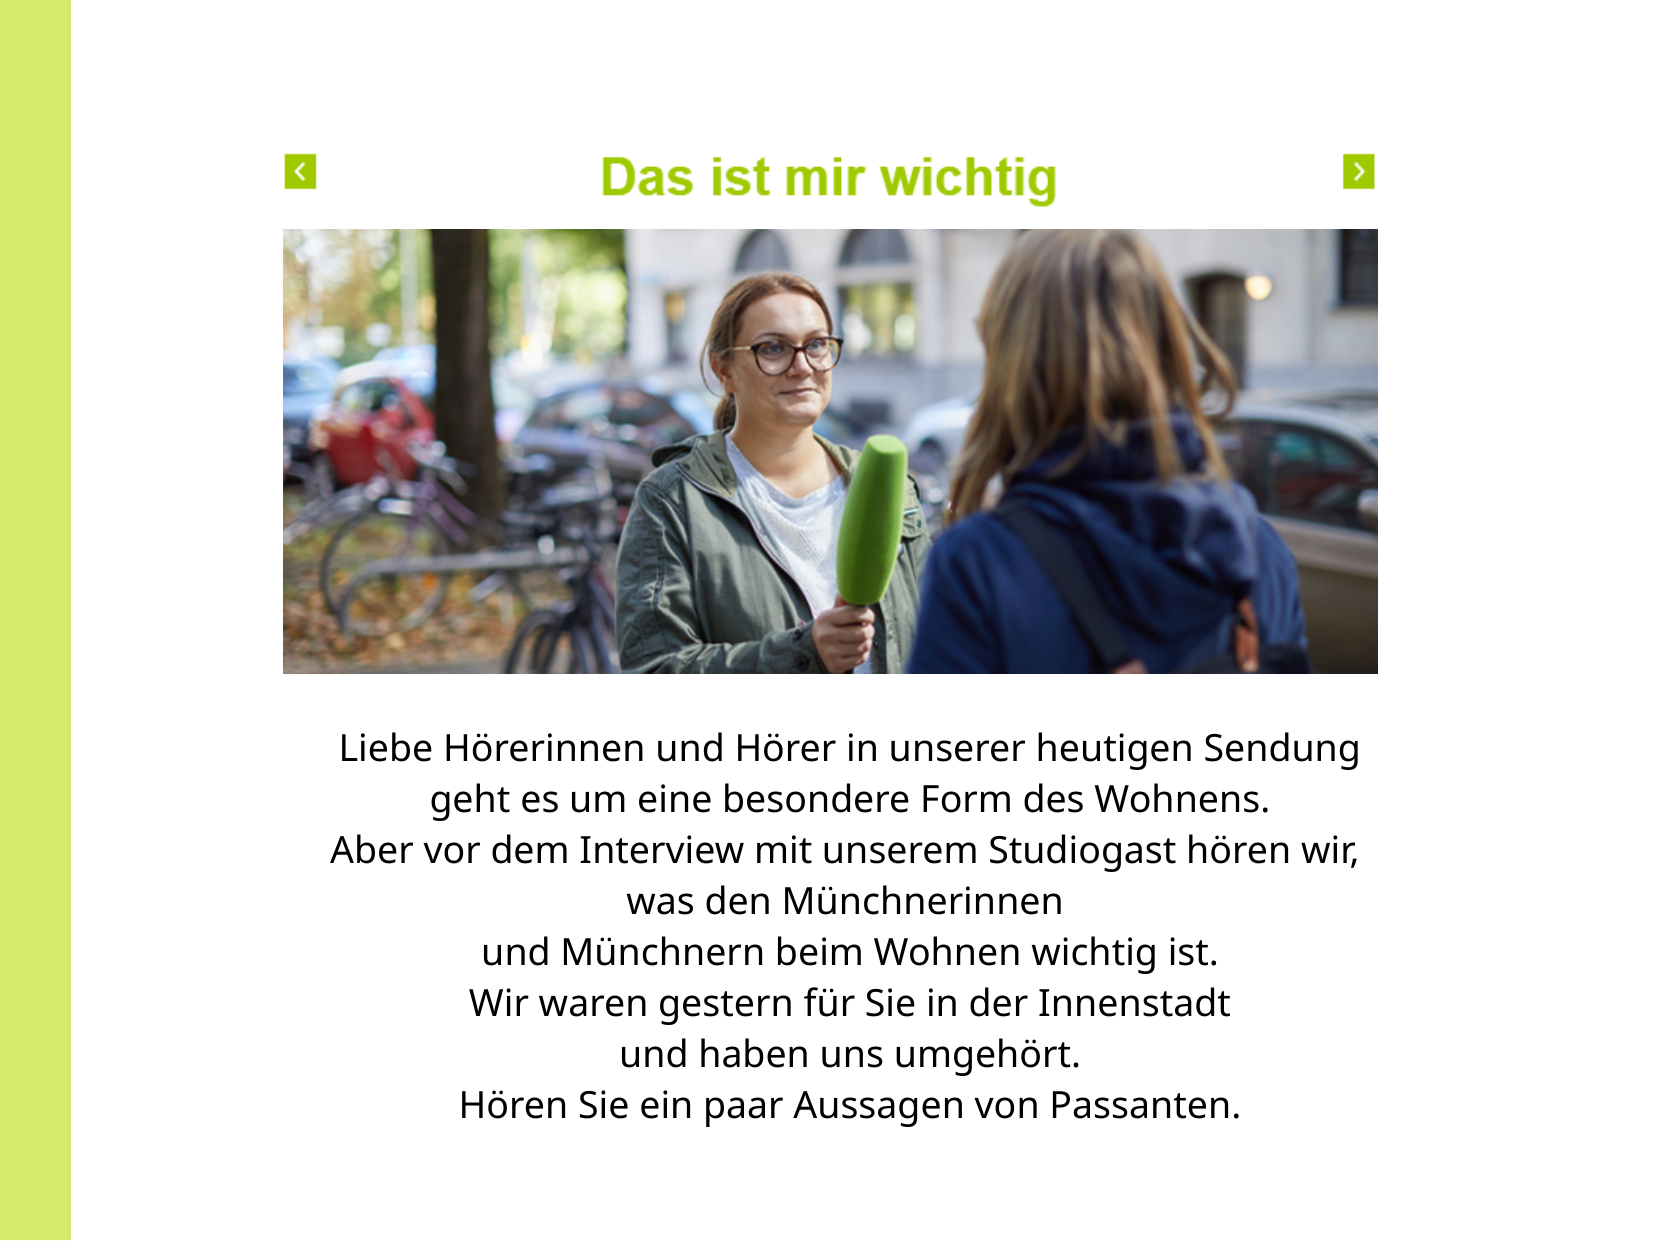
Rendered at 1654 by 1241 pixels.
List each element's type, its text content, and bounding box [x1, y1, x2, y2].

picture [283, 229, 1378, 674]
picture [271, 129, 1381, 224]
text_box [0, 0, 71, 1241]
title Liebe Hörerinnen und Hörer in unserer heutigen Sendung geht es um eine besondere Form des Wohnens. Aber vor dem Interview mit unserem Studiogast hören wir, was den Münchnerinnen und Münchnern beim Wohnen wichtig ist. Wir waren gestern für Sie in der Innenstadt und haben uns umgehört. Hören Sie ein paar Aussagen von Passanten. [71, 660, 1642, 1241]
